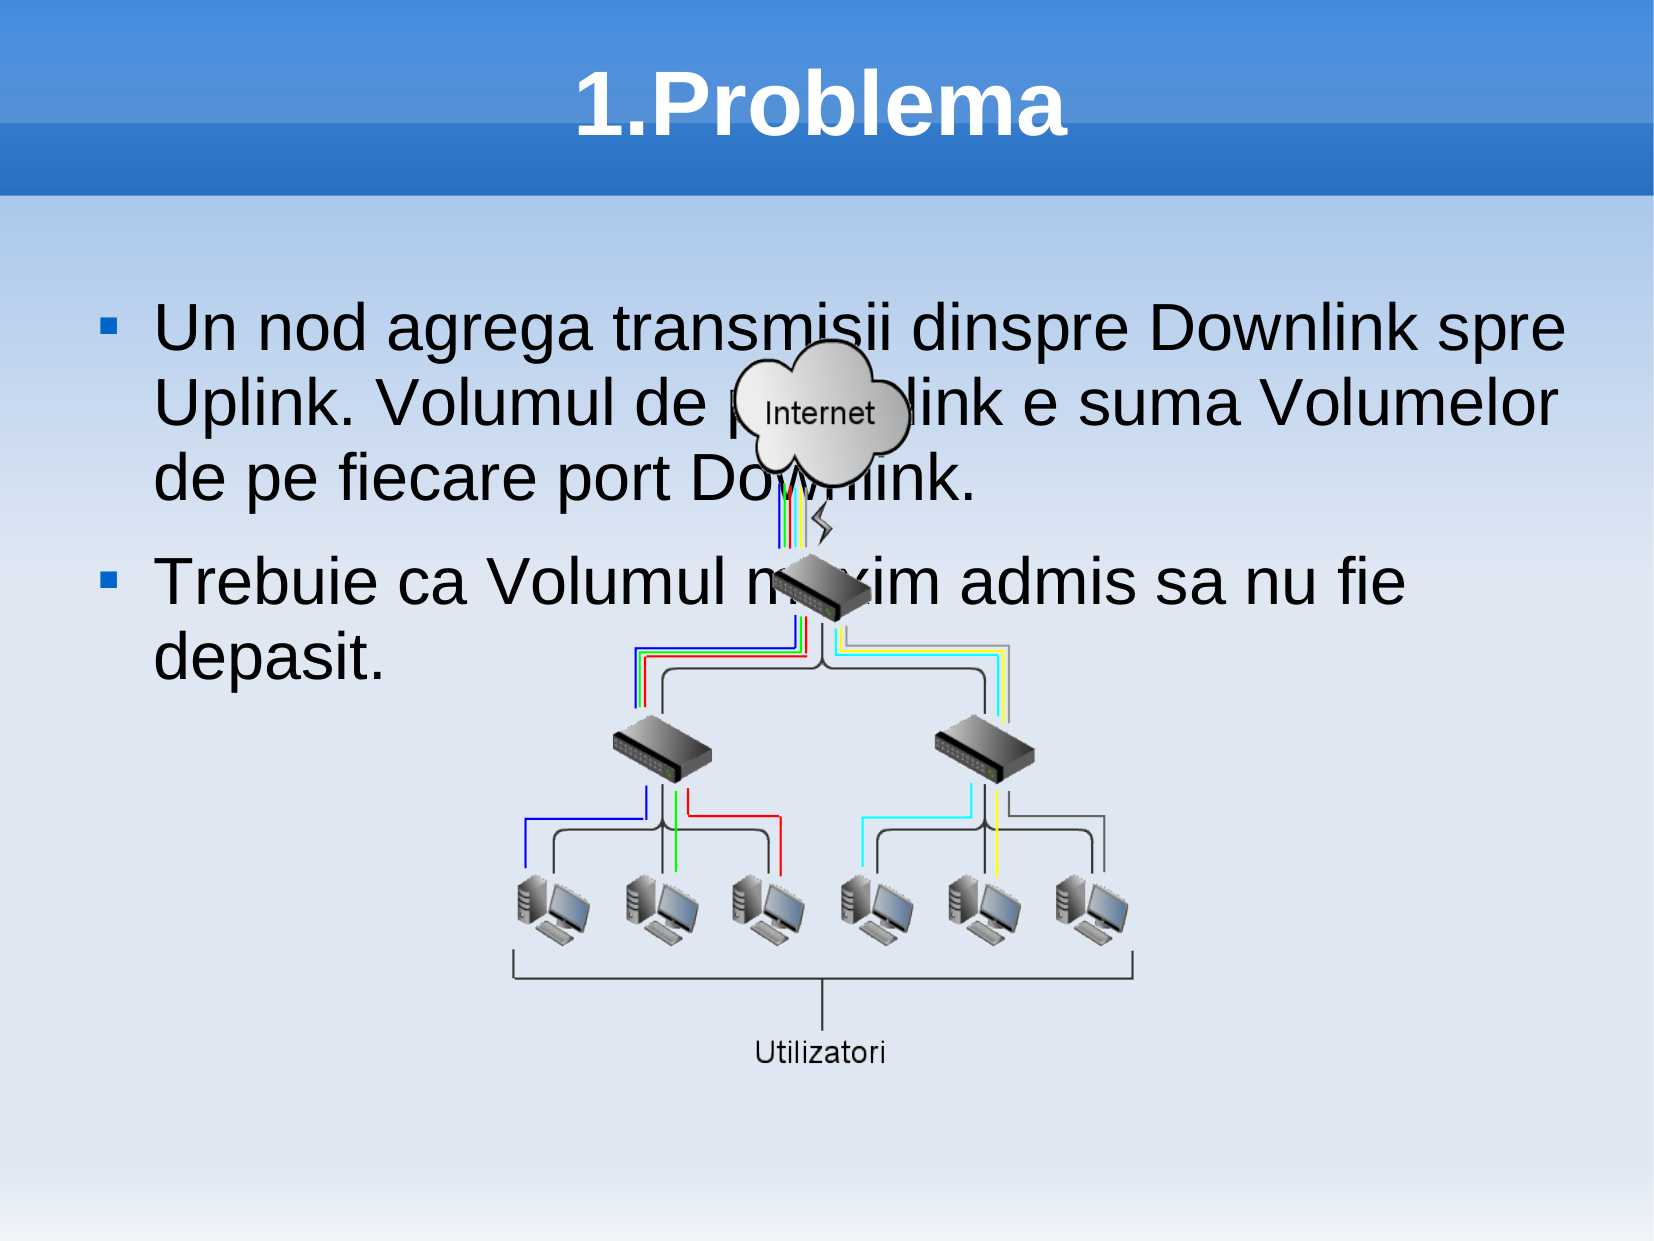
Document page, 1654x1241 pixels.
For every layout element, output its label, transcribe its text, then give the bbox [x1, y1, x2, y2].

picture [0, 0, 1654, 1241]
list Un nod agrega transmisii dinspre Downlink spre Uplink. Volumul de pe Uplink e suma Volumelor de pe fiecare port Downlink. Trebuie ca Volumul maxim admis sa nu fie depasit. [82, 290, 417, 1109]
title 1.Problema [76, 0, 1565, 208]
